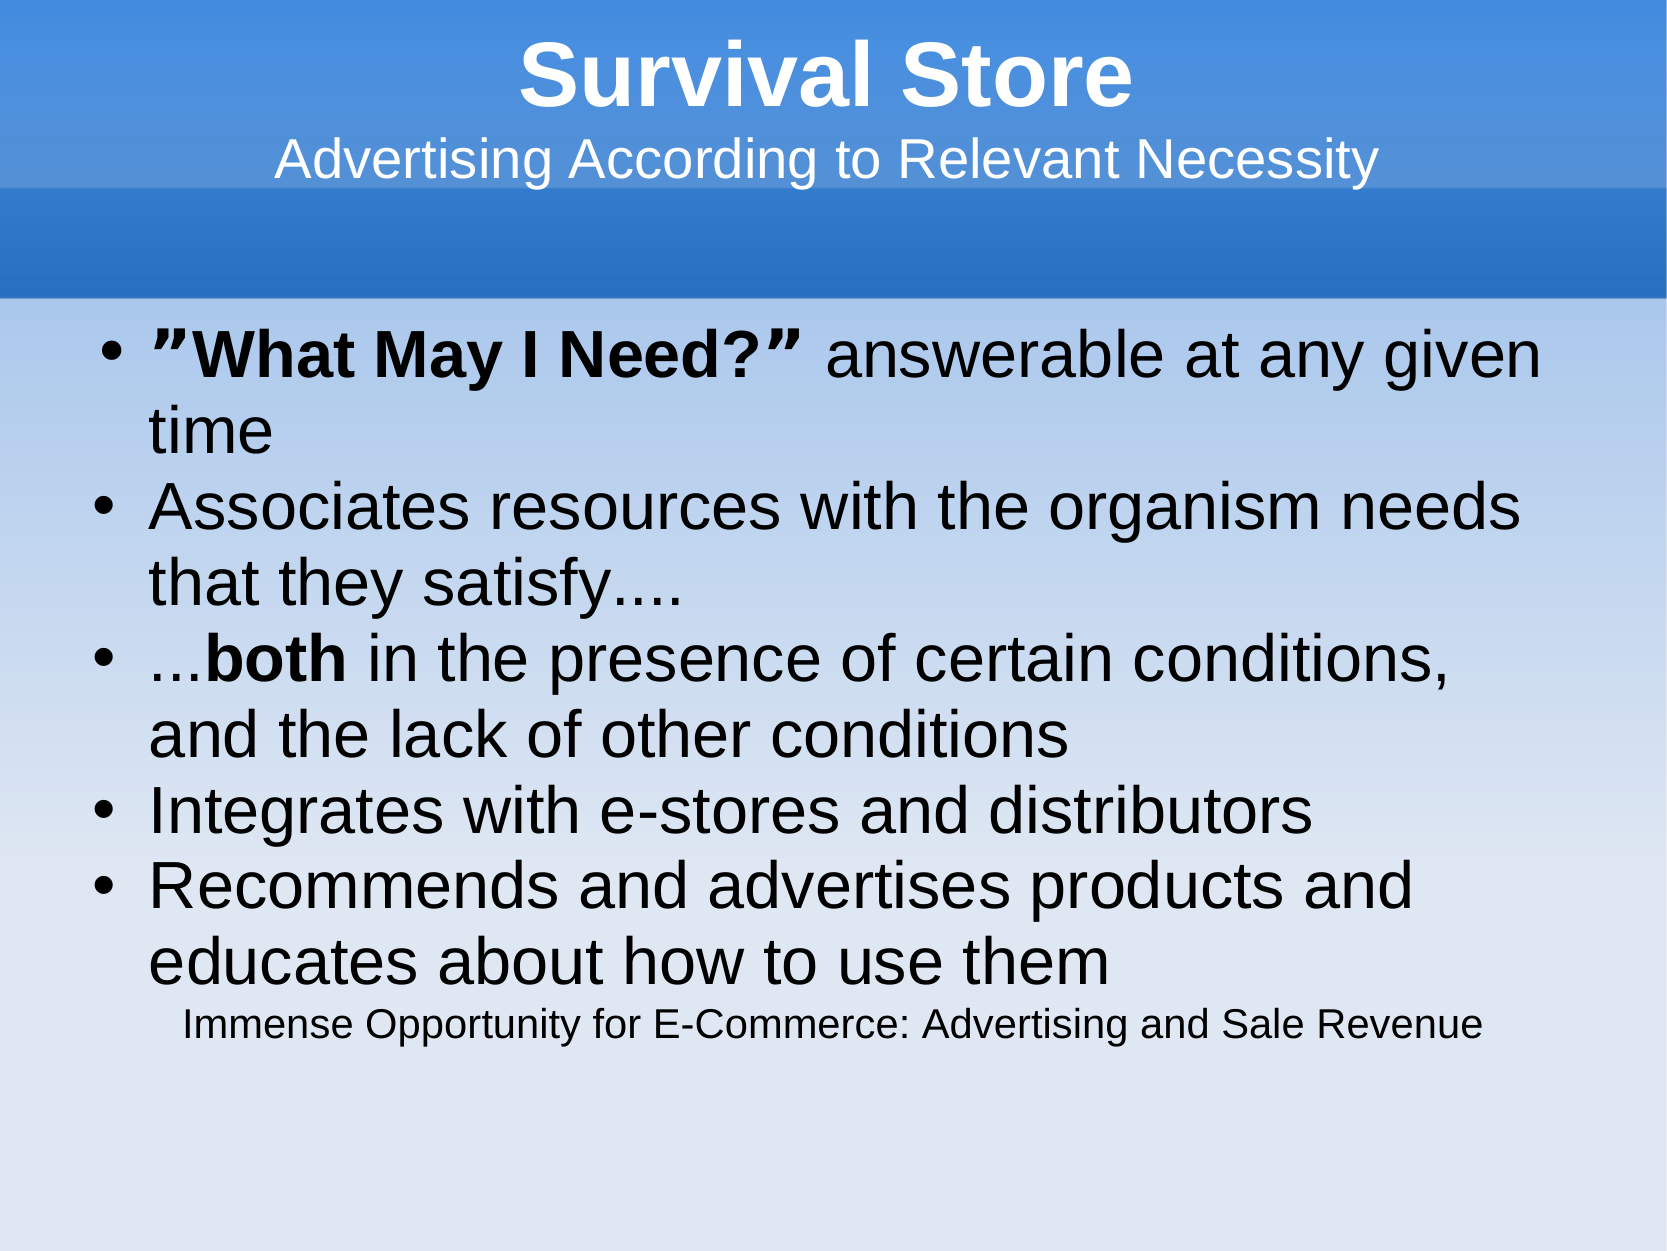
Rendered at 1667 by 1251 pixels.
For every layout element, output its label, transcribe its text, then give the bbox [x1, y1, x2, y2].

title Survival Store Advertising According to Relevant Necessity [67, 6, 1587, 209]
picture [0, 0, 1667, 1251]
subtitle ”What May I Need?” answerable at any given time Associates resources with the organism needs that they satisfy.... ...both in the presence of certain conditions, and the lack of other conditions Integrates with e-stores and distributors Recommends and advertises products and educates about how to use them Immense Opportunity for E-Commerce: Advertising and Sale Revenue [73, 316, 1593, 1207]
